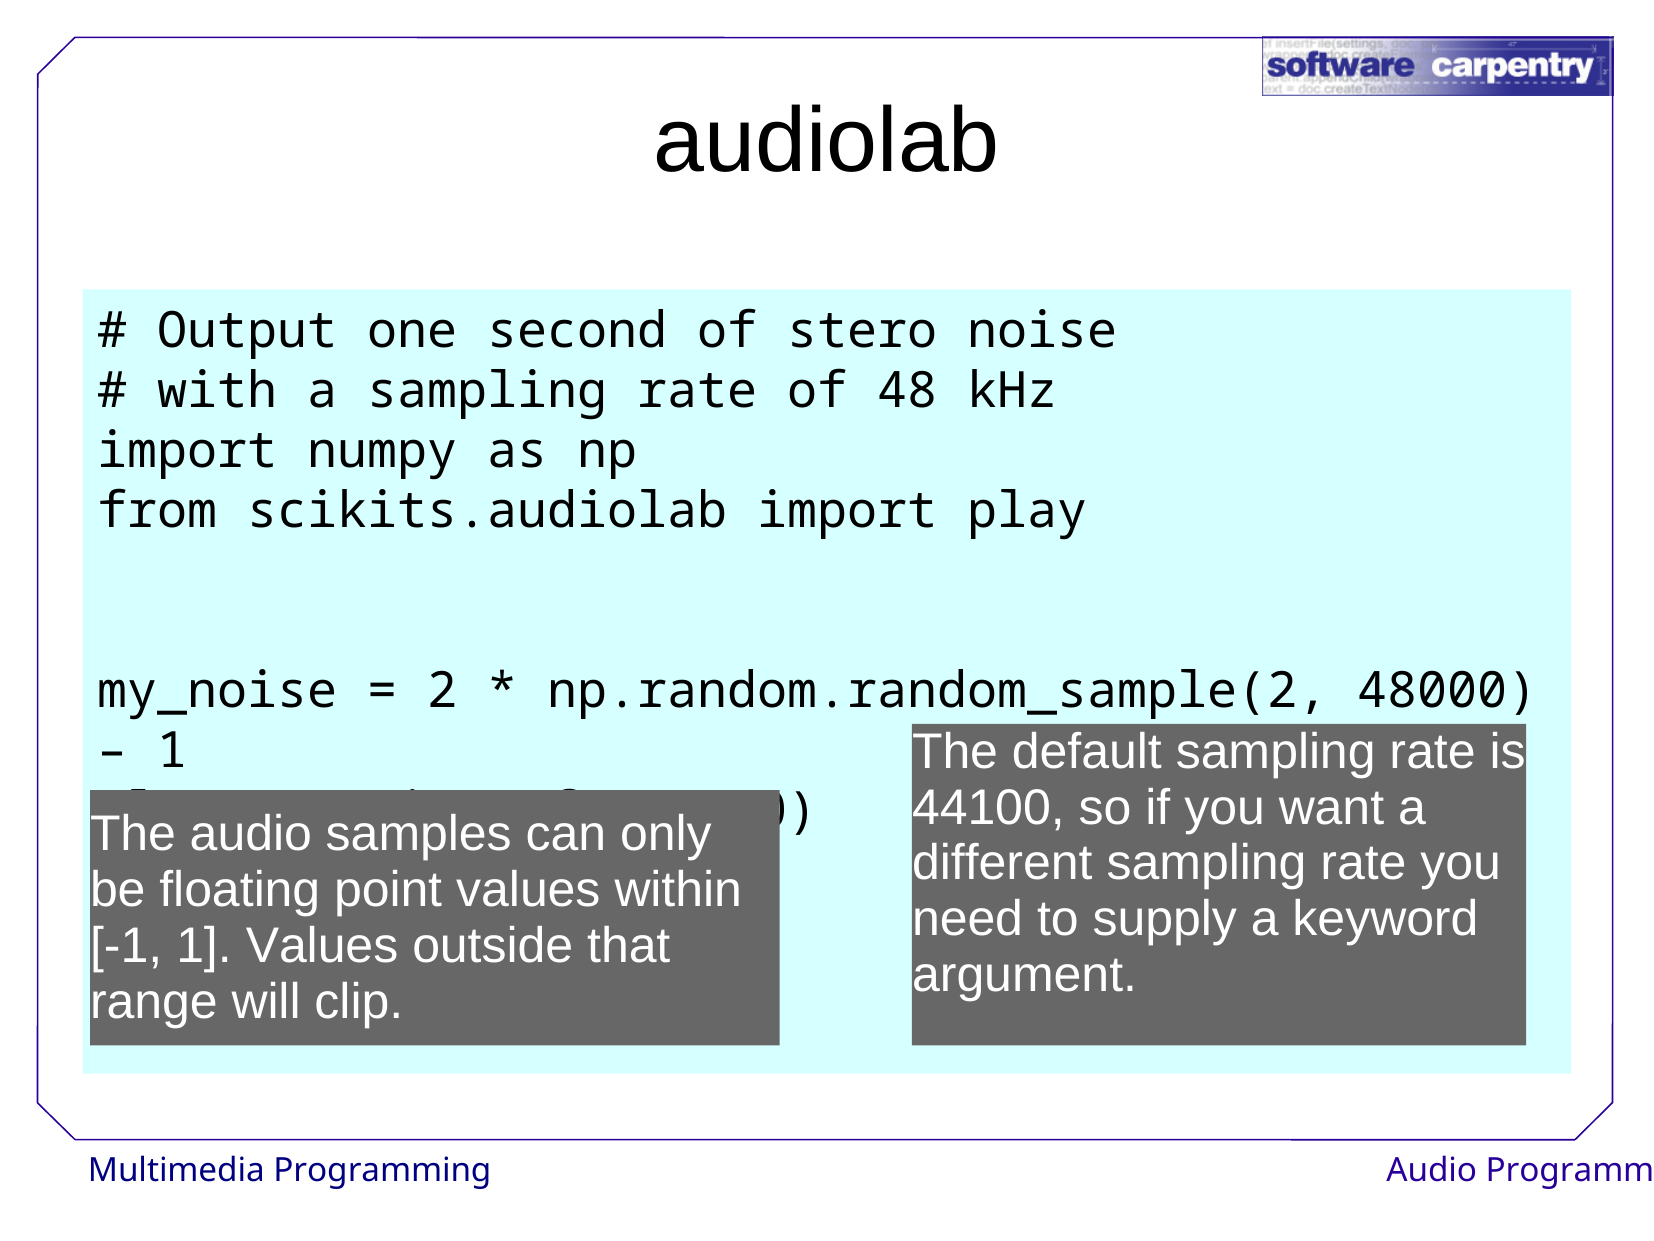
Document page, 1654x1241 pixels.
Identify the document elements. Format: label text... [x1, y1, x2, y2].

text_box # Output one second of stero noise # with a sampling rate of 48 kHz import numpy as np from scikits.audiolab import play my_noise = 2 * np.random.random_sample(2, 48000) – 1 play(my_noise, fs=48000) [82, 289, 1572, 1074]
picture [1262, 36, 1614, 96]
text_box The audio samples can only be floating point values within [-1, 1]. Values outside that range will clip. [90, 790, 780, 1046]
text_box audiolab [82, 82, 1572, 205]
text_box The default sampling rate is 44100, so if you want a different sampling rate you need to supply a keyword argument. [911, 723, 1527, 1046]
